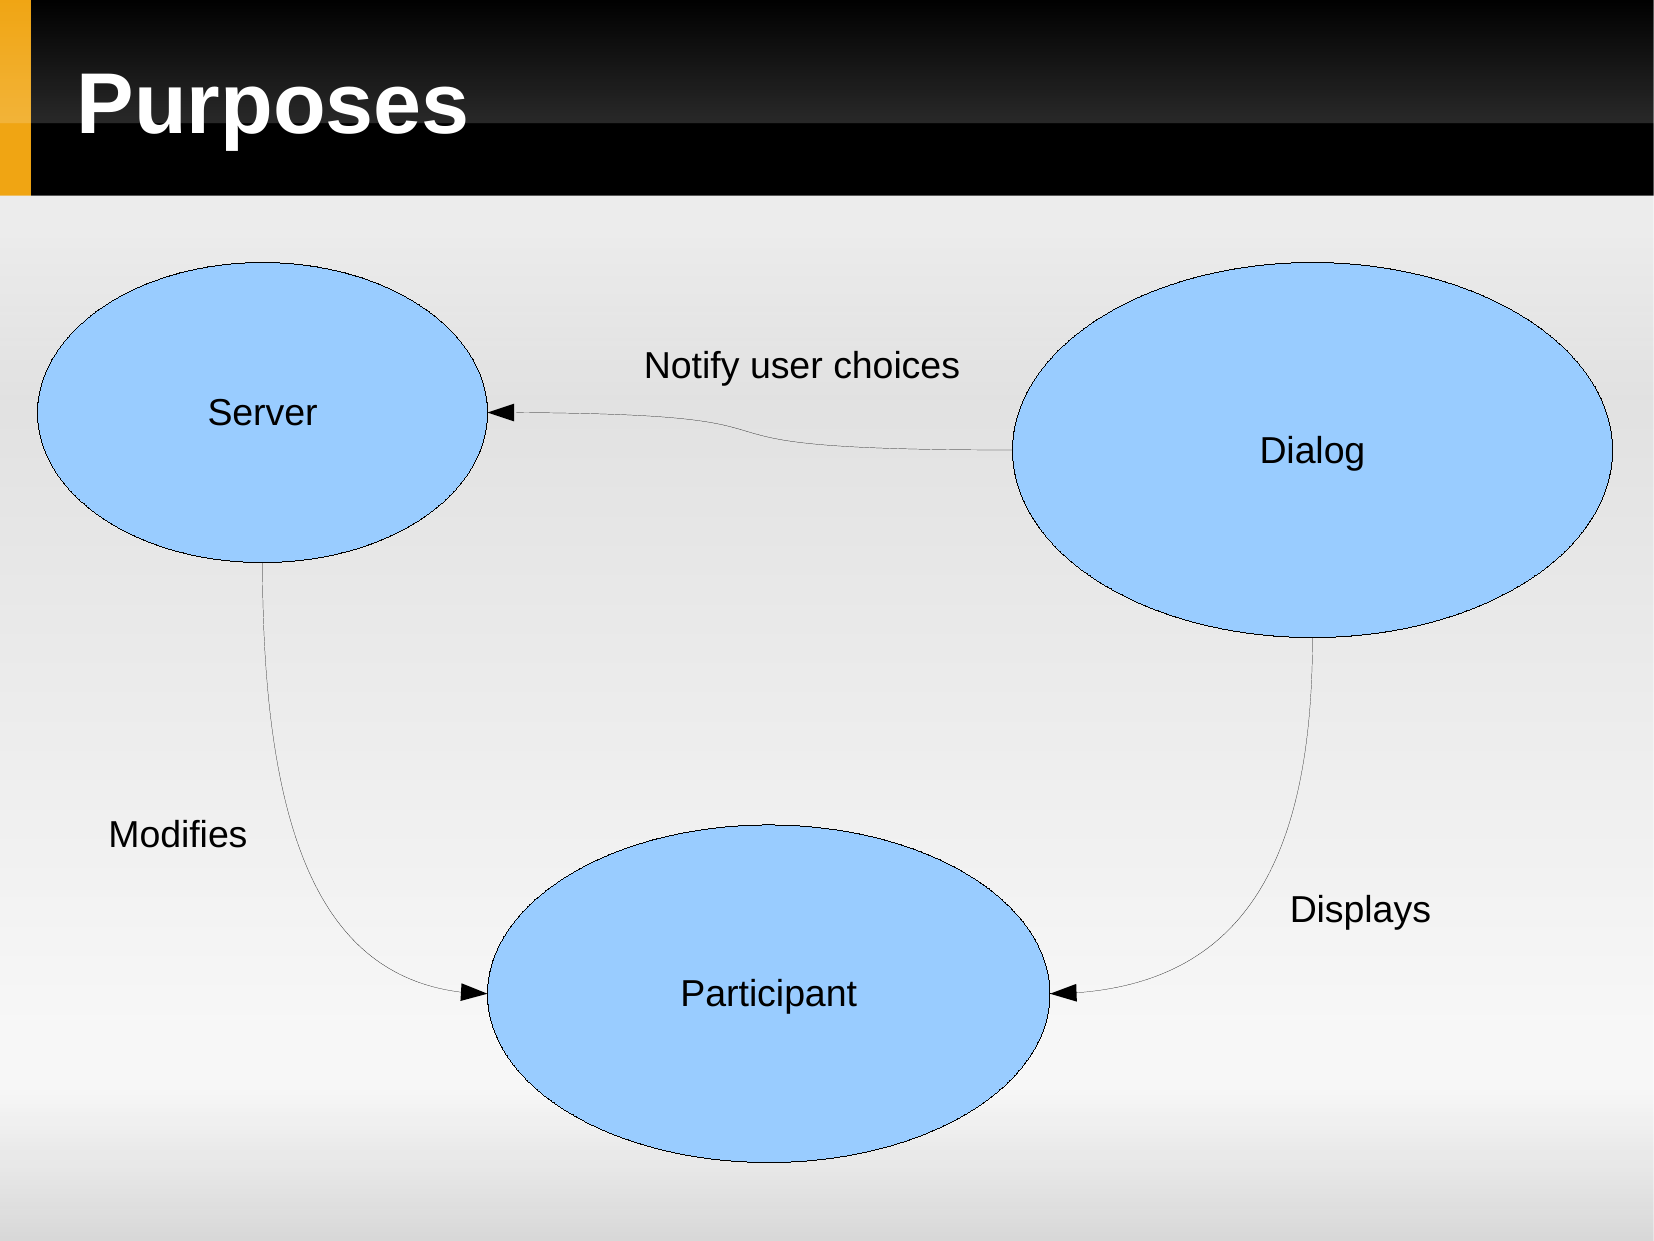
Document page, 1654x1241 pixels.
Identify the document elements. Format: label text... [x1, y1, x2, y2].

text_box Dialog [1012, 262, 1613, 638]
text_box Notify user choices [629, 337, 976, 395]
text_box Server [37, 262, 488, 563]
text_box Participant [487, 824, 1050, 1163]
text_box Displays [1275, 880, 1446, 938]
picture [0, 0, 1654, 1241]
title Purposes [76, 0, 1565, 208]
text_box Modifies [93, 805, 263, 863]
